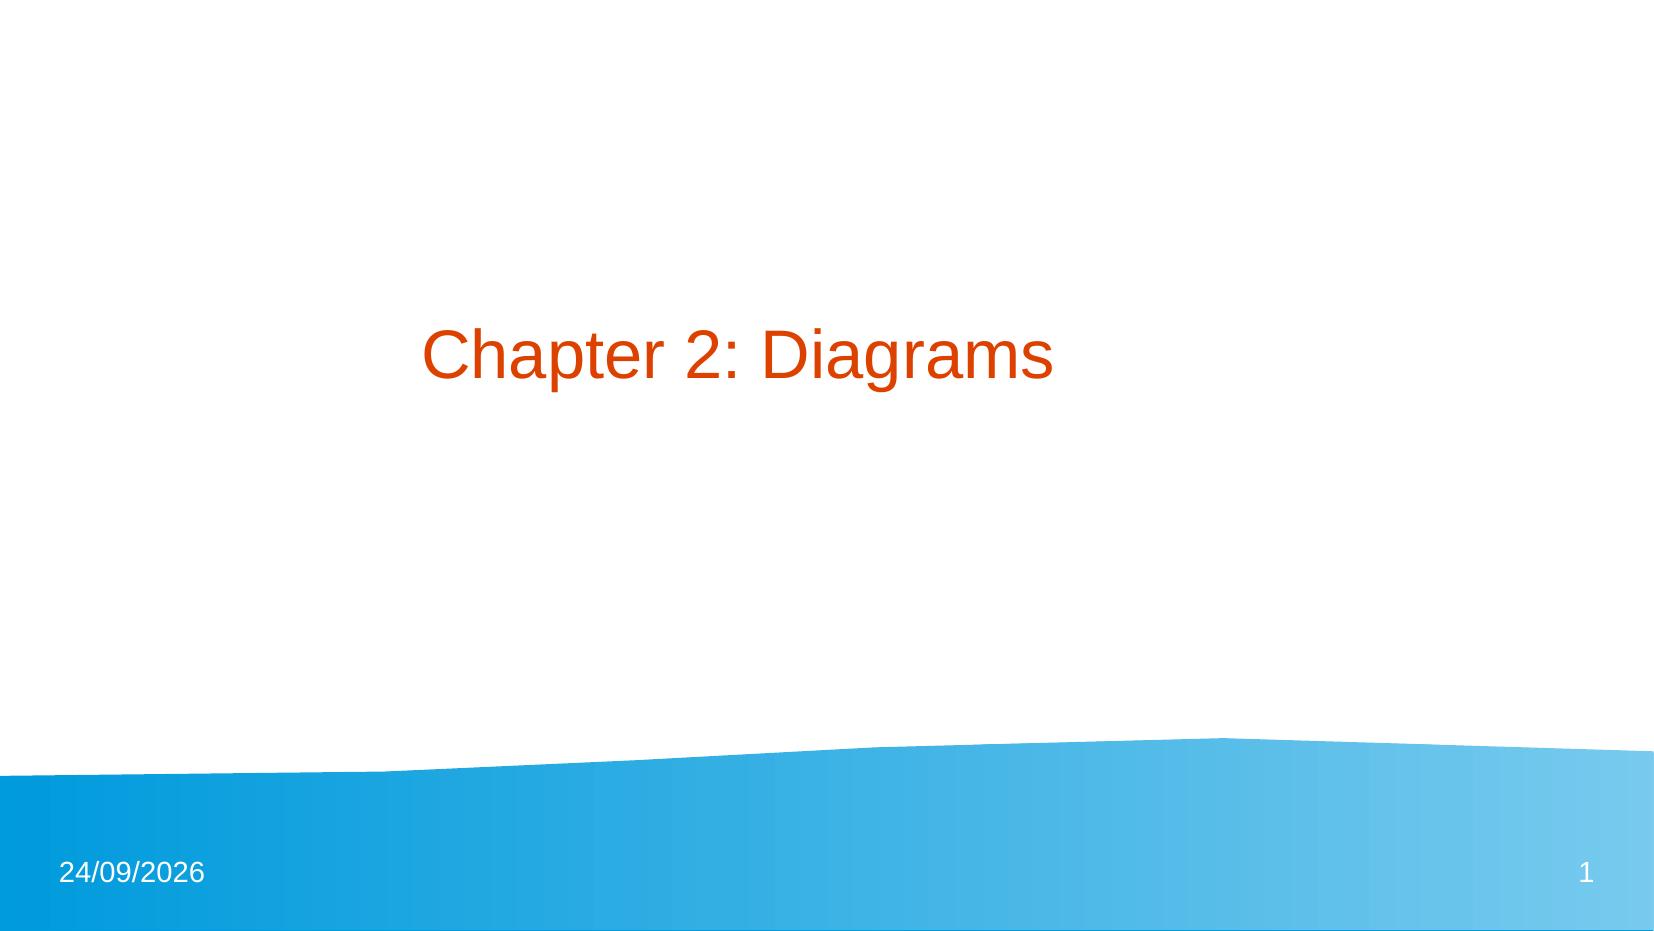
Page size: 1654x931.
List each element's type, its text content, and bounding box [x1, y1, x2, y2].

title Chapter 2: Diagrams [0, 265, 1477, 443]
